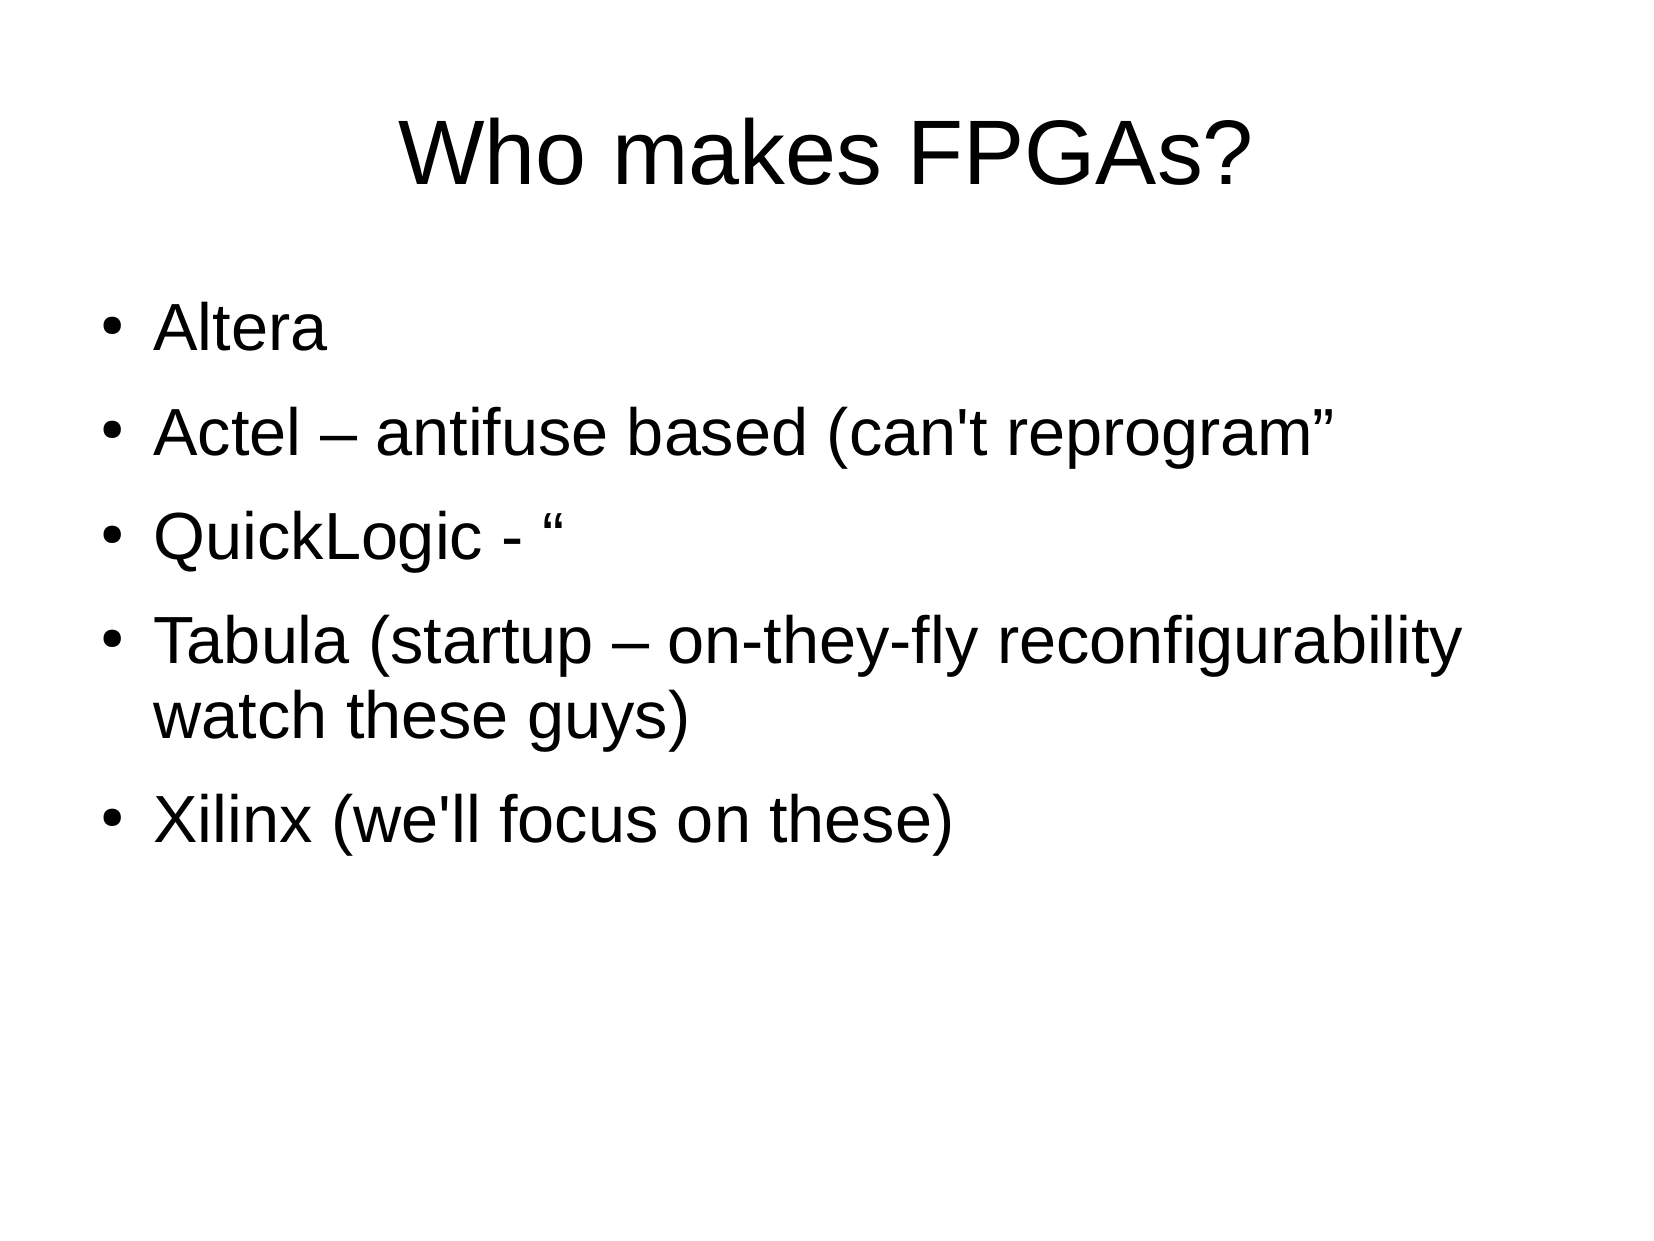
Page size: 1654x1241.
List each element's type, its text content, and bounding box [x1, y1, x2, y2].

title Who makes FPGAs? [82, 56, 1571, 250]
list Altera Actel – antifuse based (can't reprogram” QuickLogic - “ Tabula (startup – on-they-fly reconfigurability watch these guys) Xilinx (we'll focus on these) [82, 290, 1571, 1109]
